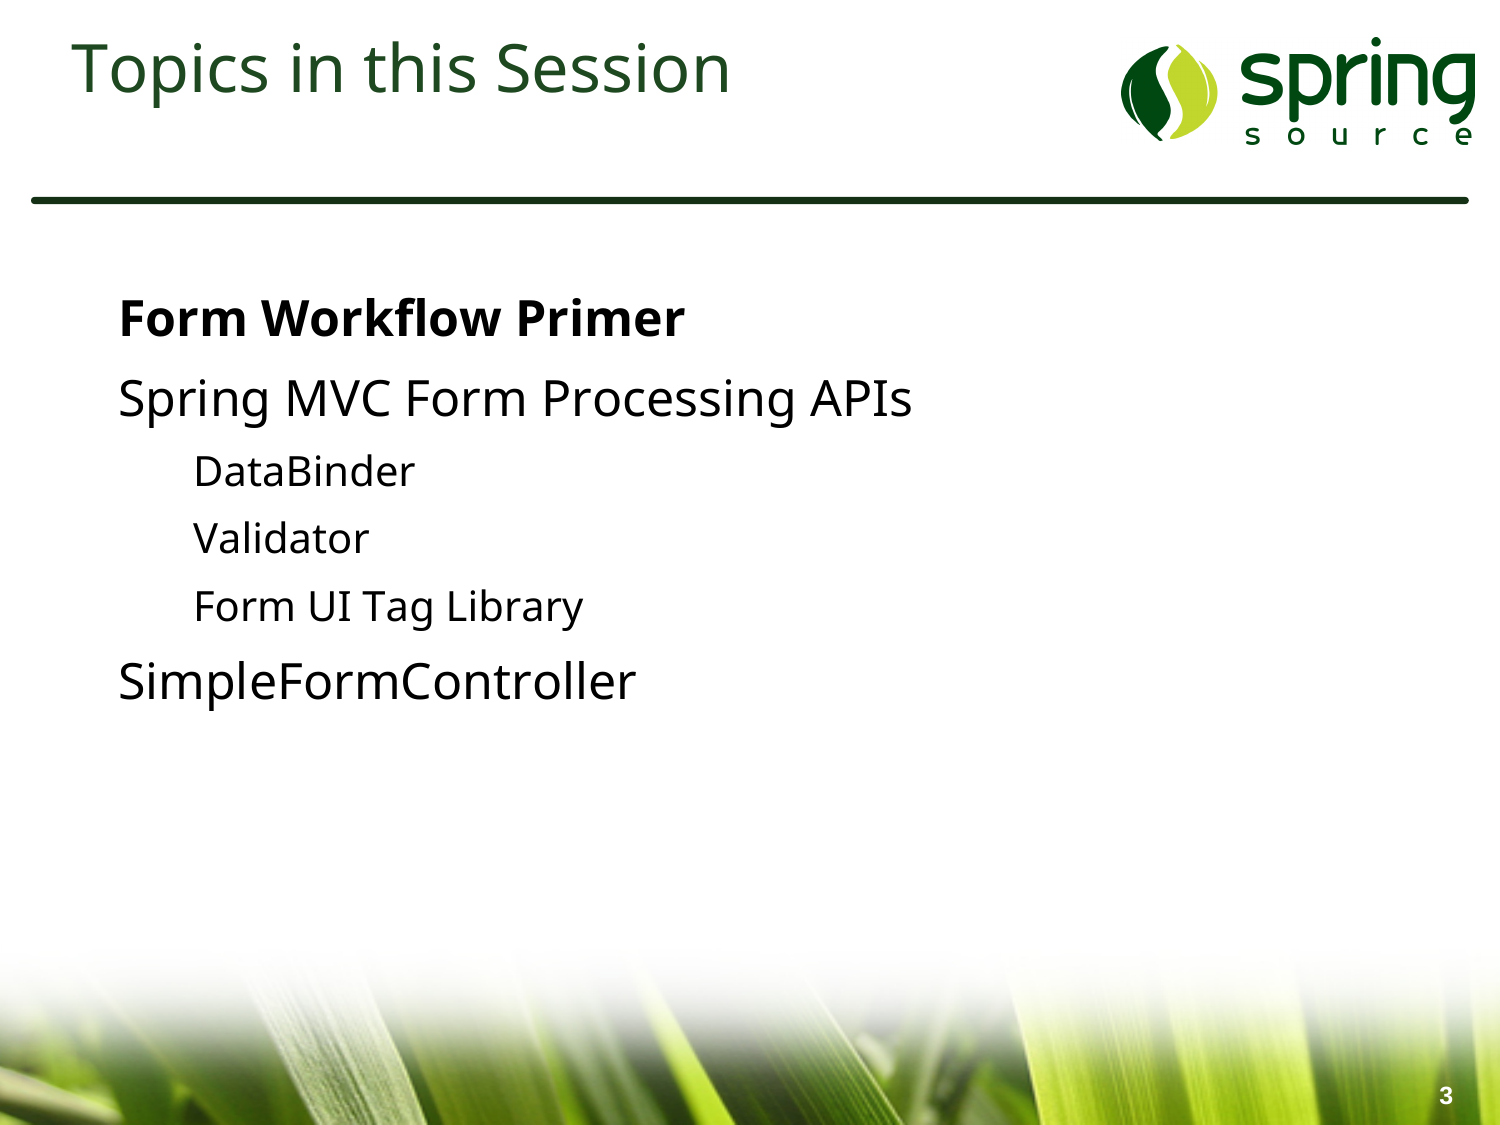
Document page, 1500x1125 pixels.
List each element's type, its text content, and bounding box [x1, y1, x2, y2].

title Topics in this Session [56, 13, 1089, 176]
picture [0, 944, 1500, 1125]
picture [1121, 37, 1475, 145]
list Form Workflow Primer Spring MVC Form Processing APIs DataBinder Validator Form UI Tag Library SimpleFormController [103, 275, 1394, 938]
